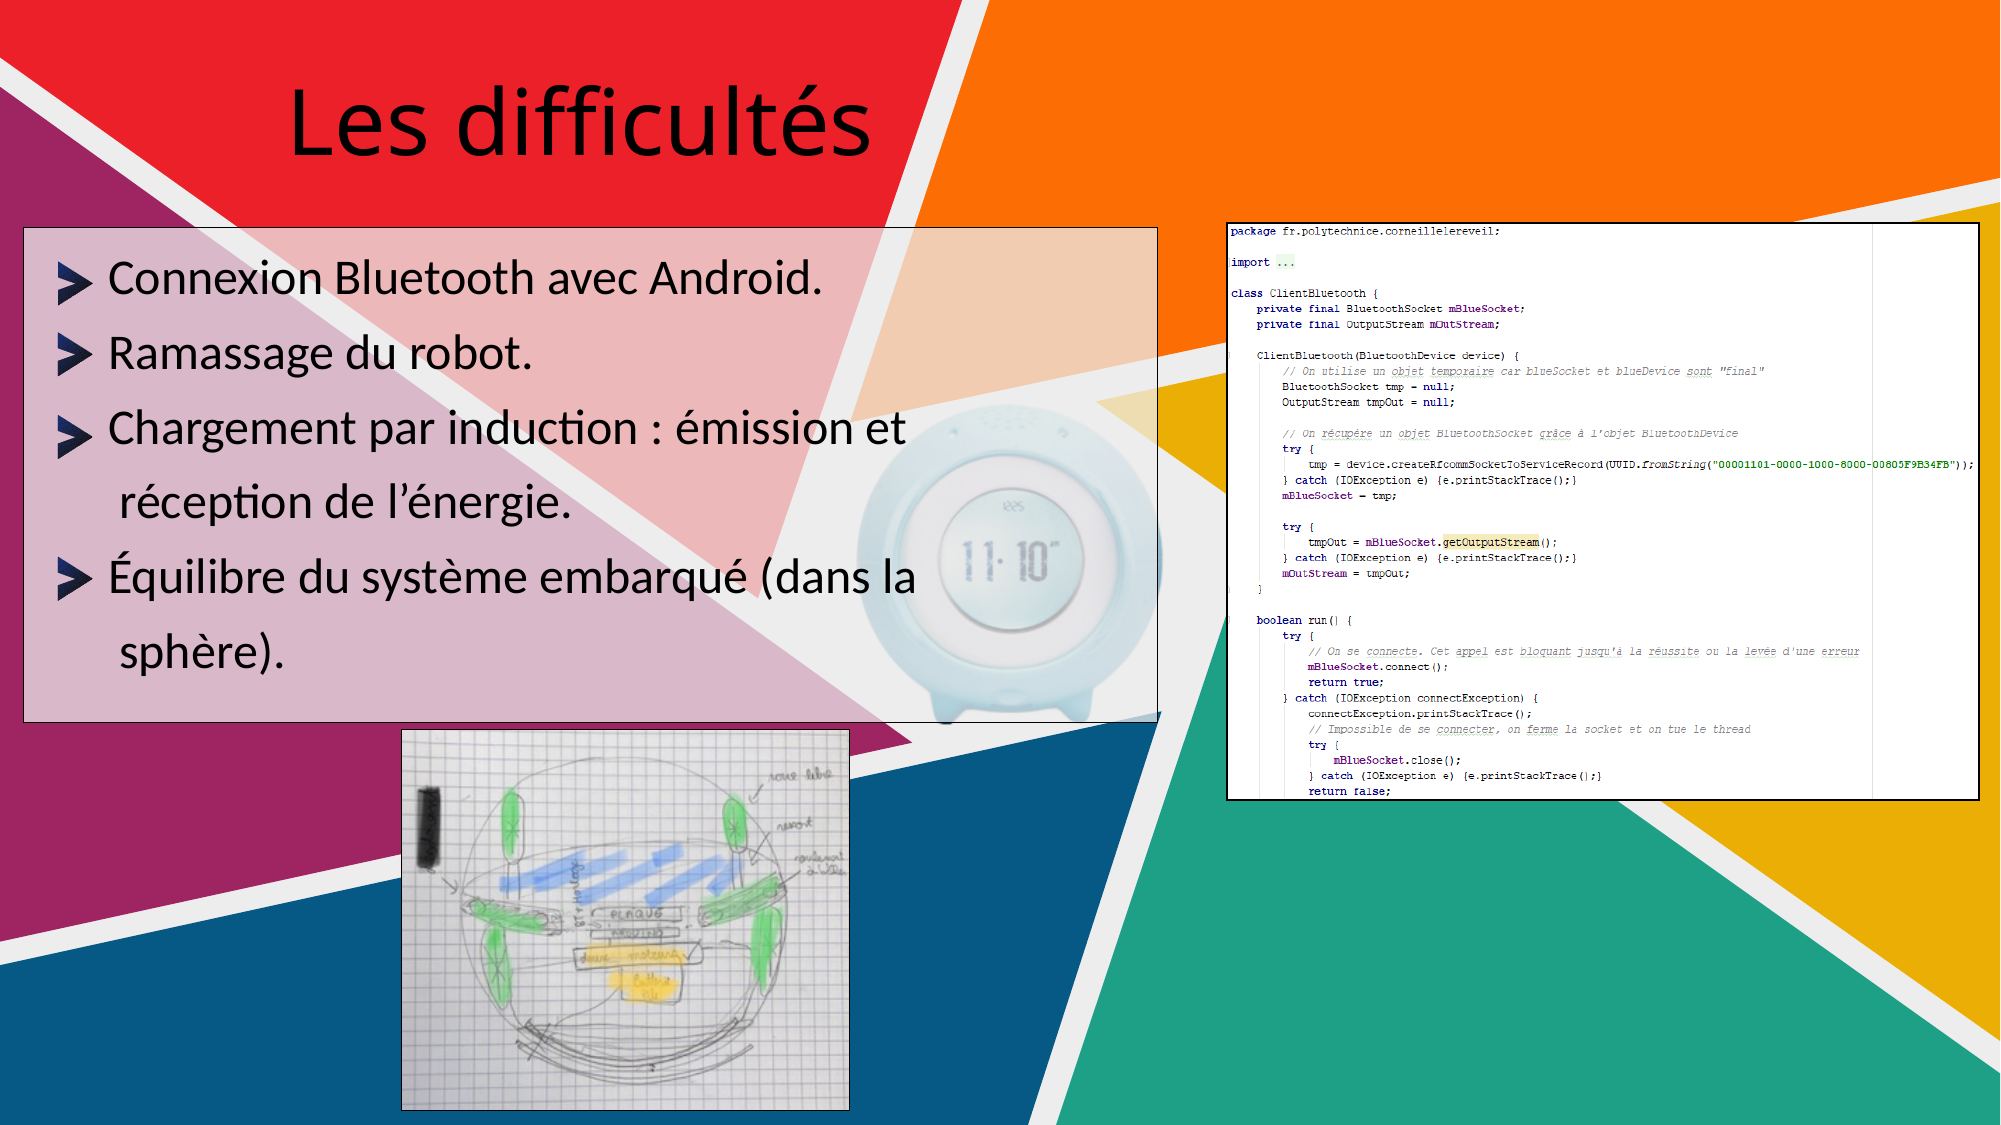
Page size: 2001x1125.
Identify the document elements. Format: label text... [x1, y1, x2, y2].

text_box Connexion Bluetooth avec Android. Ramassage du robot. Chargement par induction : émission et réception de l’énergie. Équilibre du système embarqué (dans la sphère). [70, 244, 1226, 762]
picture [56, 413, 95, 461]
picture [56, 330, 95, 378]
picture [56, 259, 95, 308]
title Les difficultés [271, 23, 1571, 228]
picture [56, 555, 95, 603]
picture [1228, 224, 1978, 800]
text_box [23, 218, 1158, 723]
picture [401, 729, 1226, 1111]
